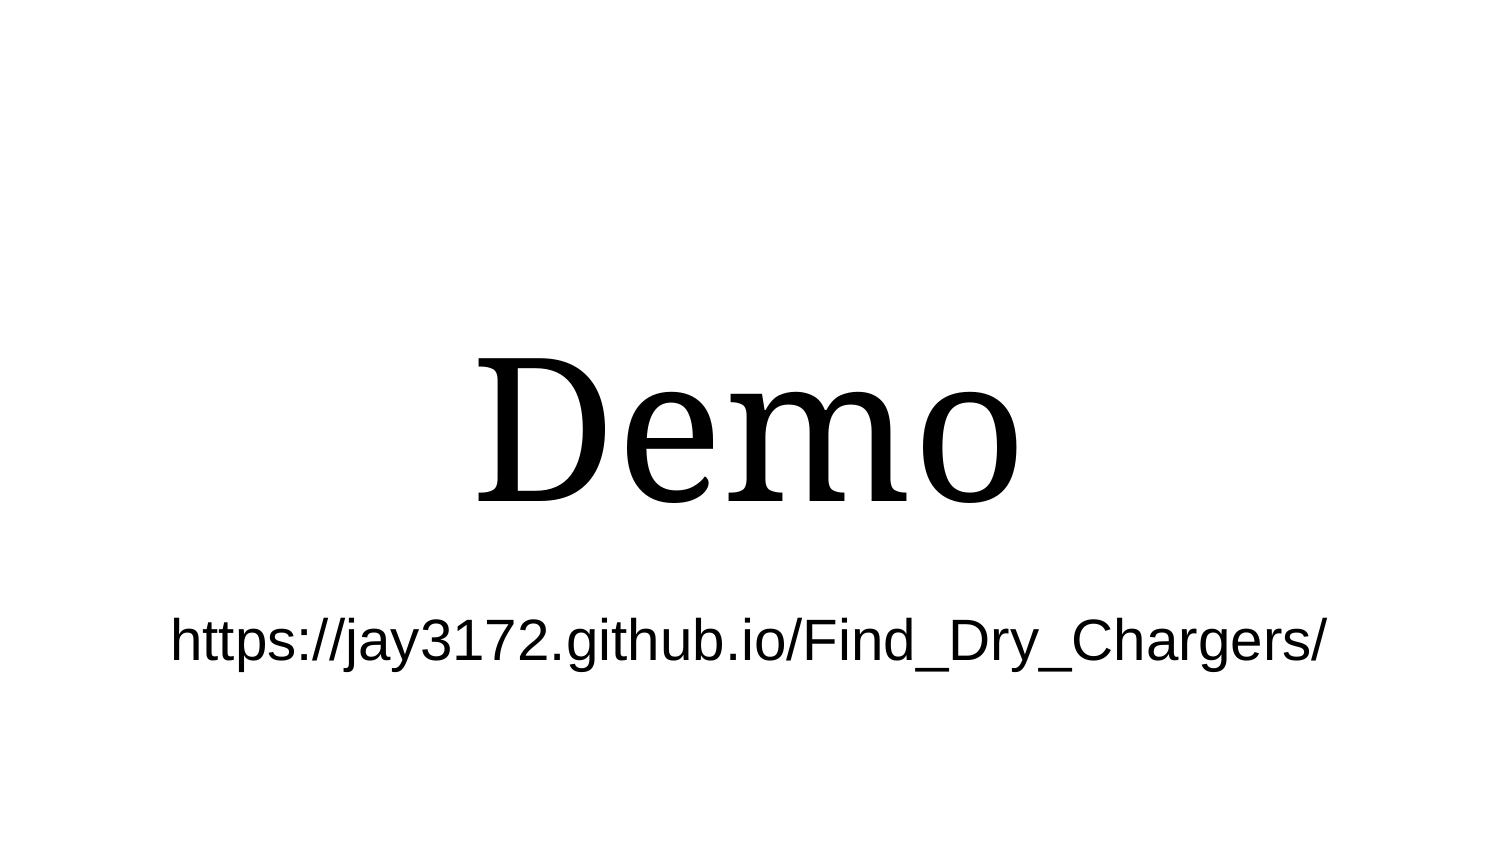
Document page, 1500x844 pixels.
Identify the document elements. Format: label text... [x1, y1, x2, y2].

title Demo [51, 352, 1449, 491]
text_box https://jay3172.github.io/Find_Dry_Chargers/ [75, 600, 1426, 745]
